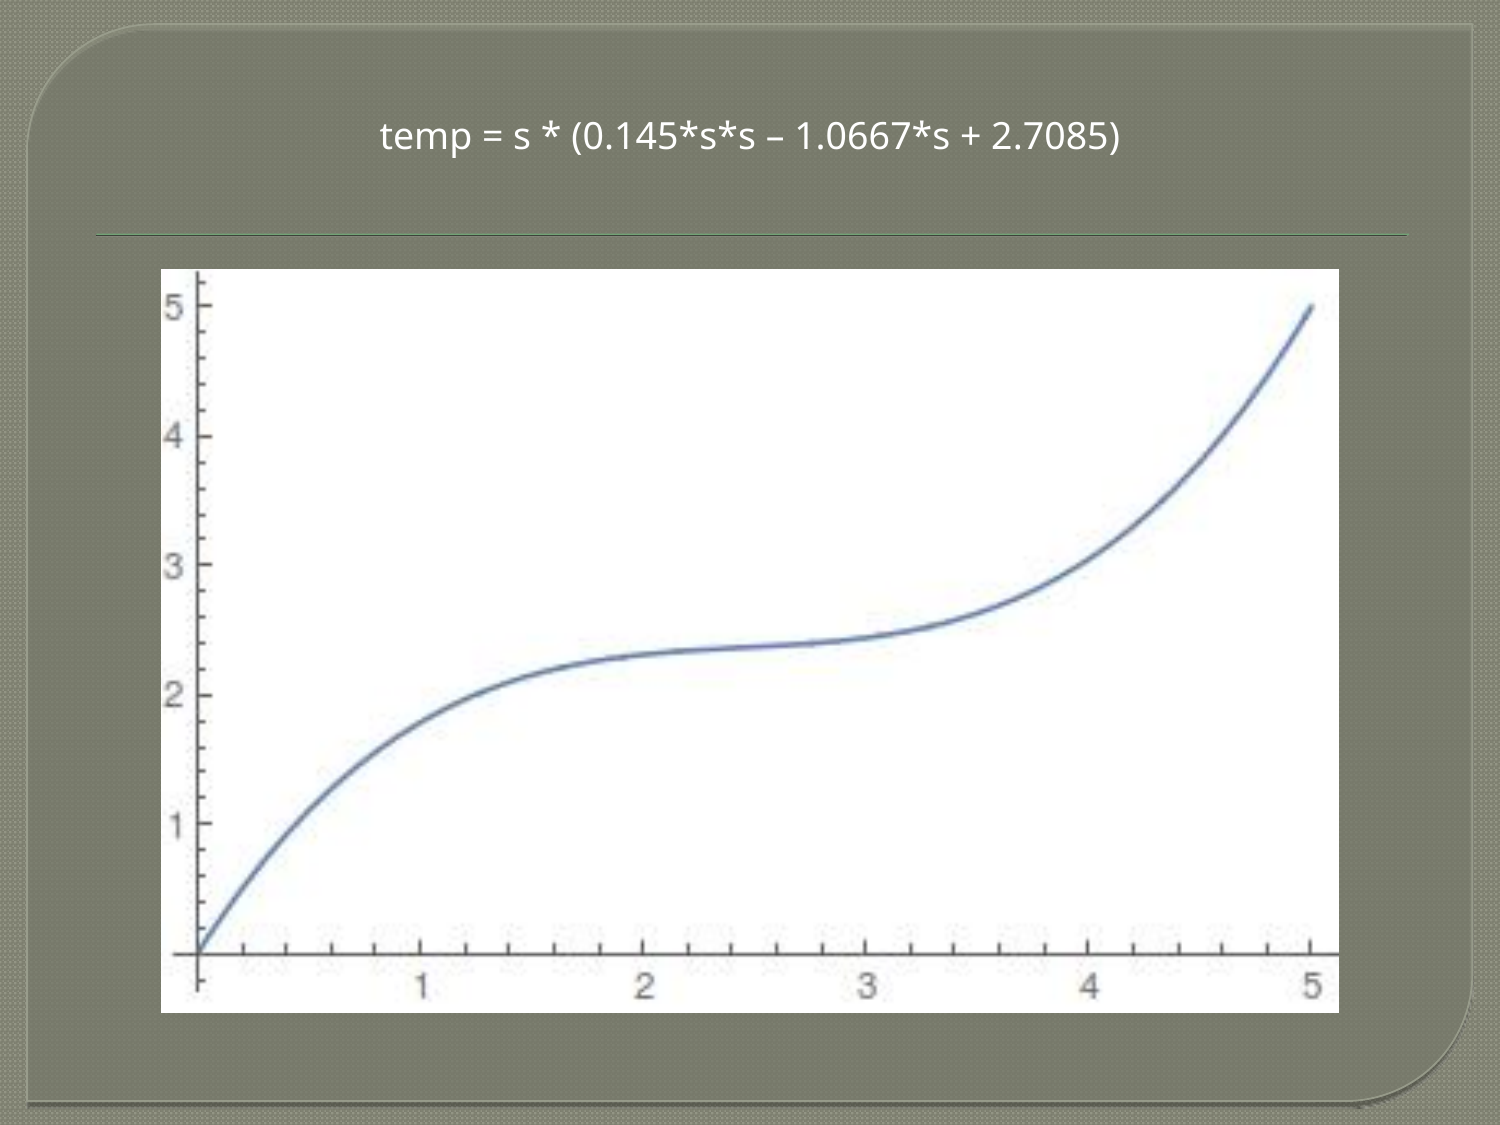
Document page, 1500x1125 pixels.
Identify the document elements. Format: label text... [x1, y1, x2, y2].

title temp = s * (0.145*s*s – 1.0667*s + 2.7085) [75, 41, 1425, 230]
picture [0, 0, 1500, 1125]
